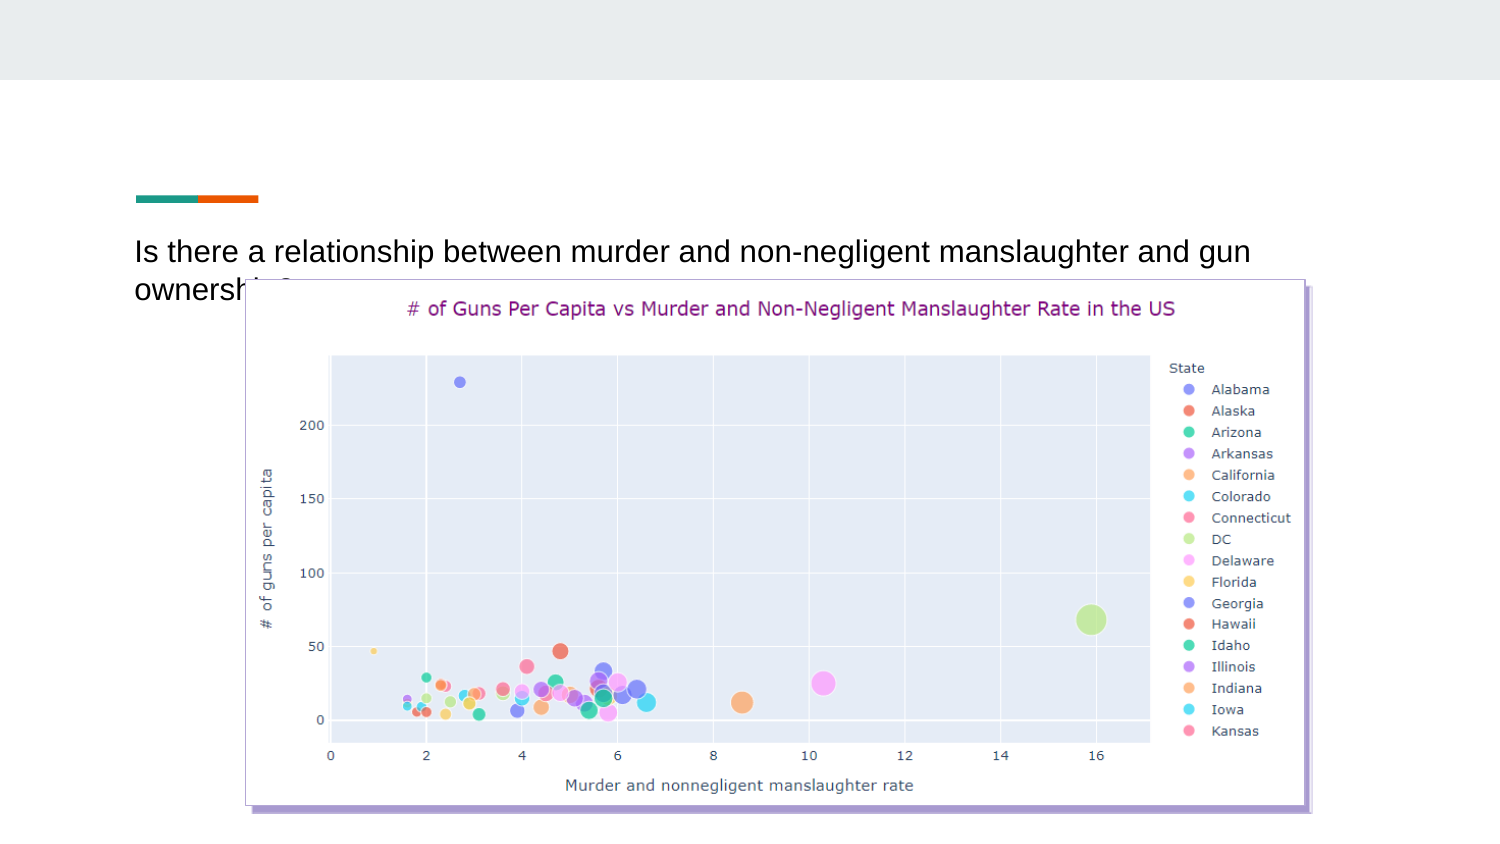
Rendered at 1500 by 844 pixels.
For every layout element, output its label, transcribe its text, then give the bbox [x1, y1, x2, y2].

title Is there a relationship between murder and non-negligent manslaughter and gun ownership? [119, 216, 1432, 305]
picture [246, 280, 1305, 805]
